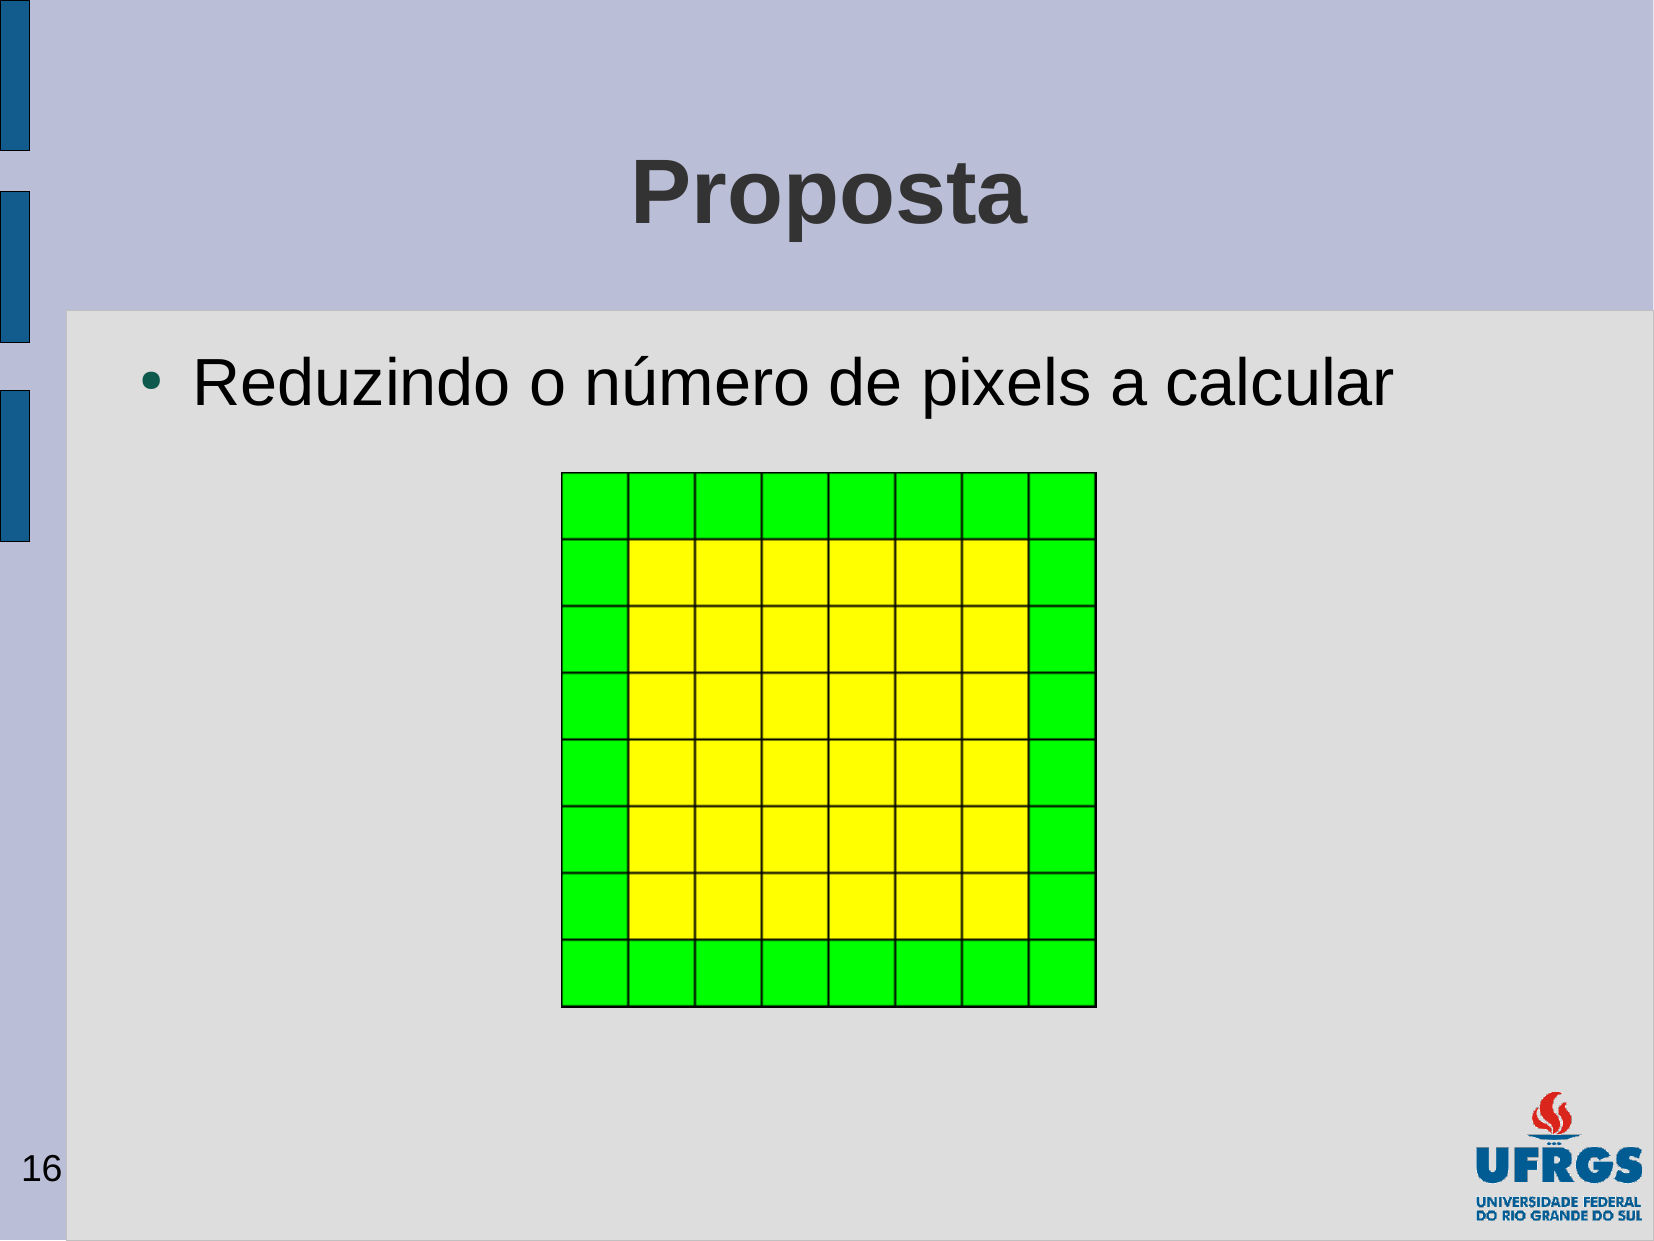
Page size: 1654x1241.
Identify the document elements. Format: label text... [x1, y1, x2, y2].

picture [1476, 1092, 1642, 1221]
title Proposta [123, 88, 1536, 296]
list Reduzindo o número de pixels a calcular [121, 344, 1534, 1065]
